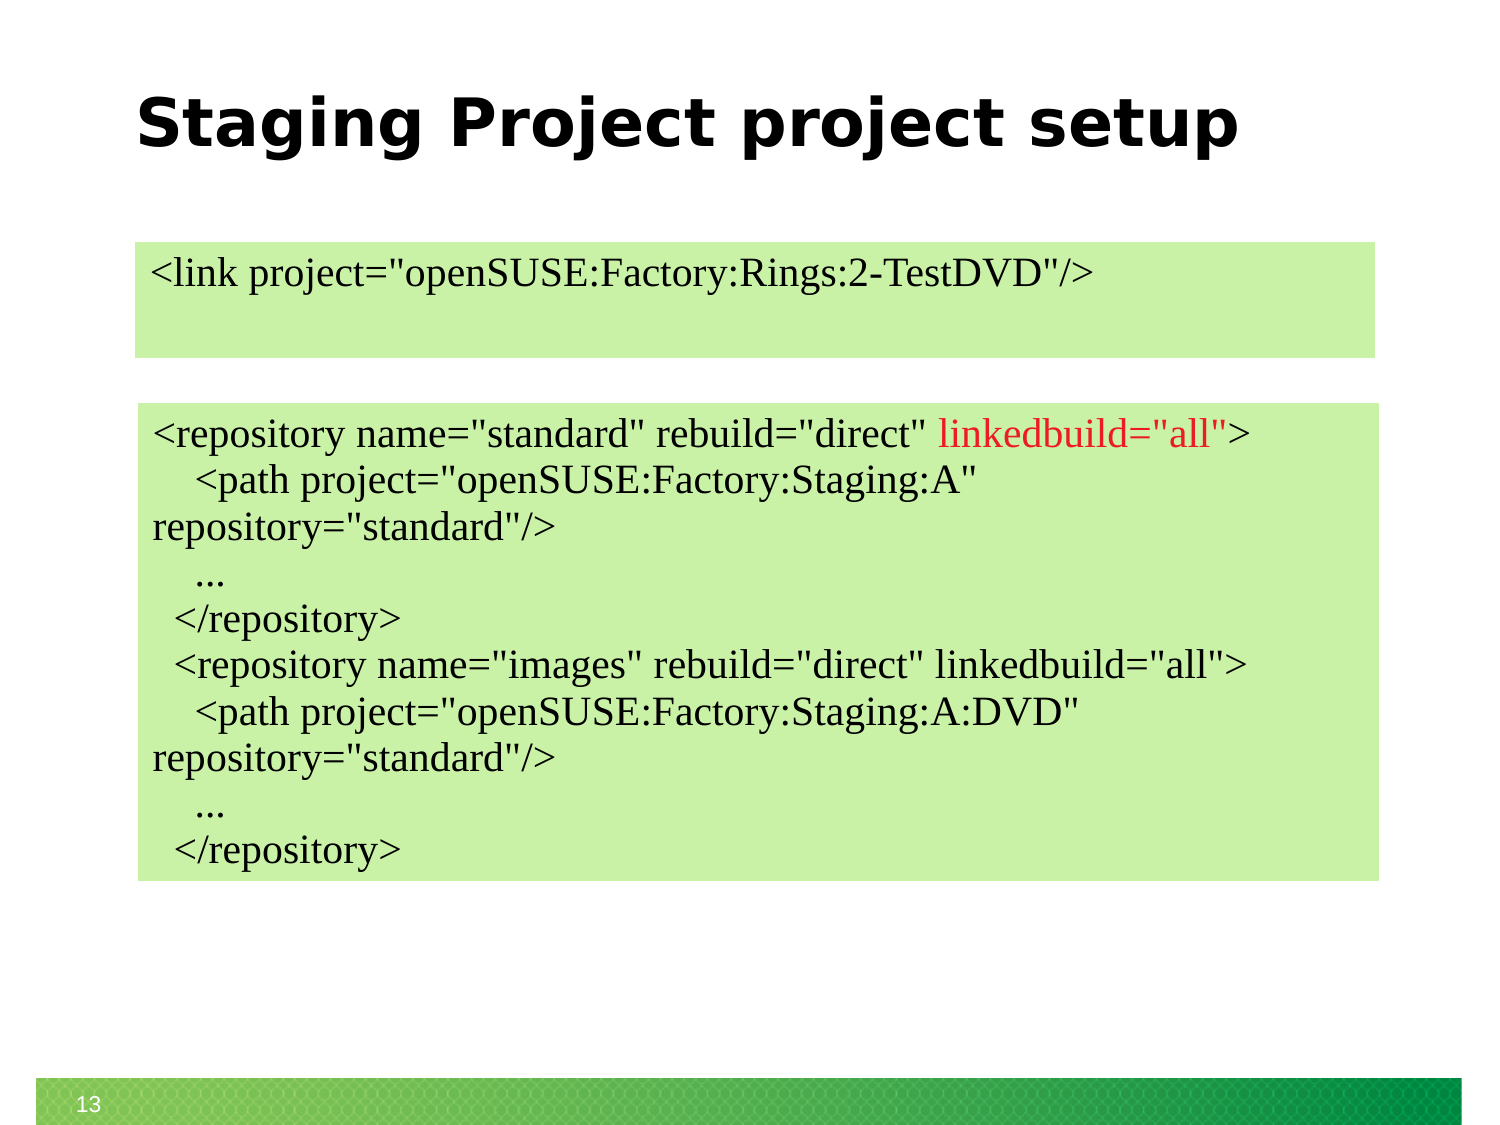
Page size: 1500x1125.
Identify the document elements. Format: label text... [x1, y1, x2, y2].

picture [36, 1078, 1462, 1125]
table_header <repository name="standard" rebuild="direct" linkedbuild="all"> <path project="openSUSE:Factory:Staging:A" repository="standard"/> ... </repository> <repository name="images" rebuild="direct" linkedbuild="all"> <path project="openSUSE:Factory:Staging:A:DVD" repository="standard"/> ... </repository> [138, 403, 1379, 881]
table_header <link project="openSUSE:Factory:Rings:2-TestDVD"/> [135, 242, 1375, 358]
title Staging Project project setup [135, 41, 1372, 204]
